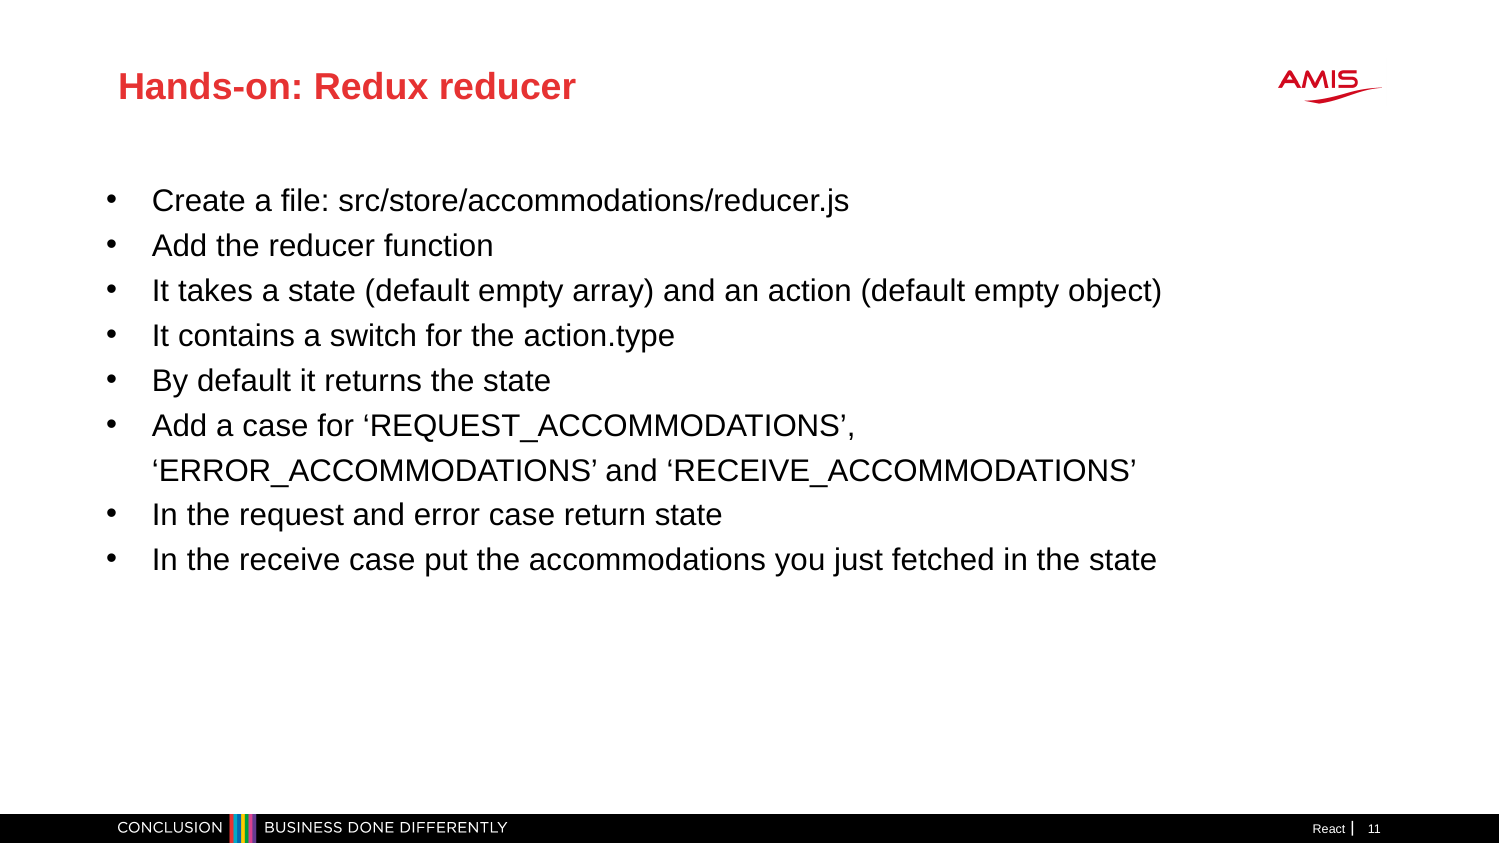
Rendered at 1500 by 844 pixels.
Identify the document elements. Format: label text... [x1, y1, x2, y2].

text_box Create a file: src/store/accommodations/reducer.js Add the reducer function It takes a state (default empty array) and an action (default empty object) It contains a switch for the action.type By default it returns the state Add a case for ‘REQUEST_ACCOMMODATIONS’, ‘ERROR_ACCOMMODATIONS’ and ‘RECEIVE_ACCOMMODATIONS’ In the request and error case return state In the receive case put the accommodations you just fetched in the state [104, 128, 1191, 765]
text_box <number> [1358, 820, 1381, 838]
text_box React [814, 820, 1346, 838]
picture [239, 814, 1499, 843]
text_box Hands-on: Redux reducer [118, 47, 1204, 129]
picture [1204, 58, 1387, 106]
picture [0, 814, 236, 843]
